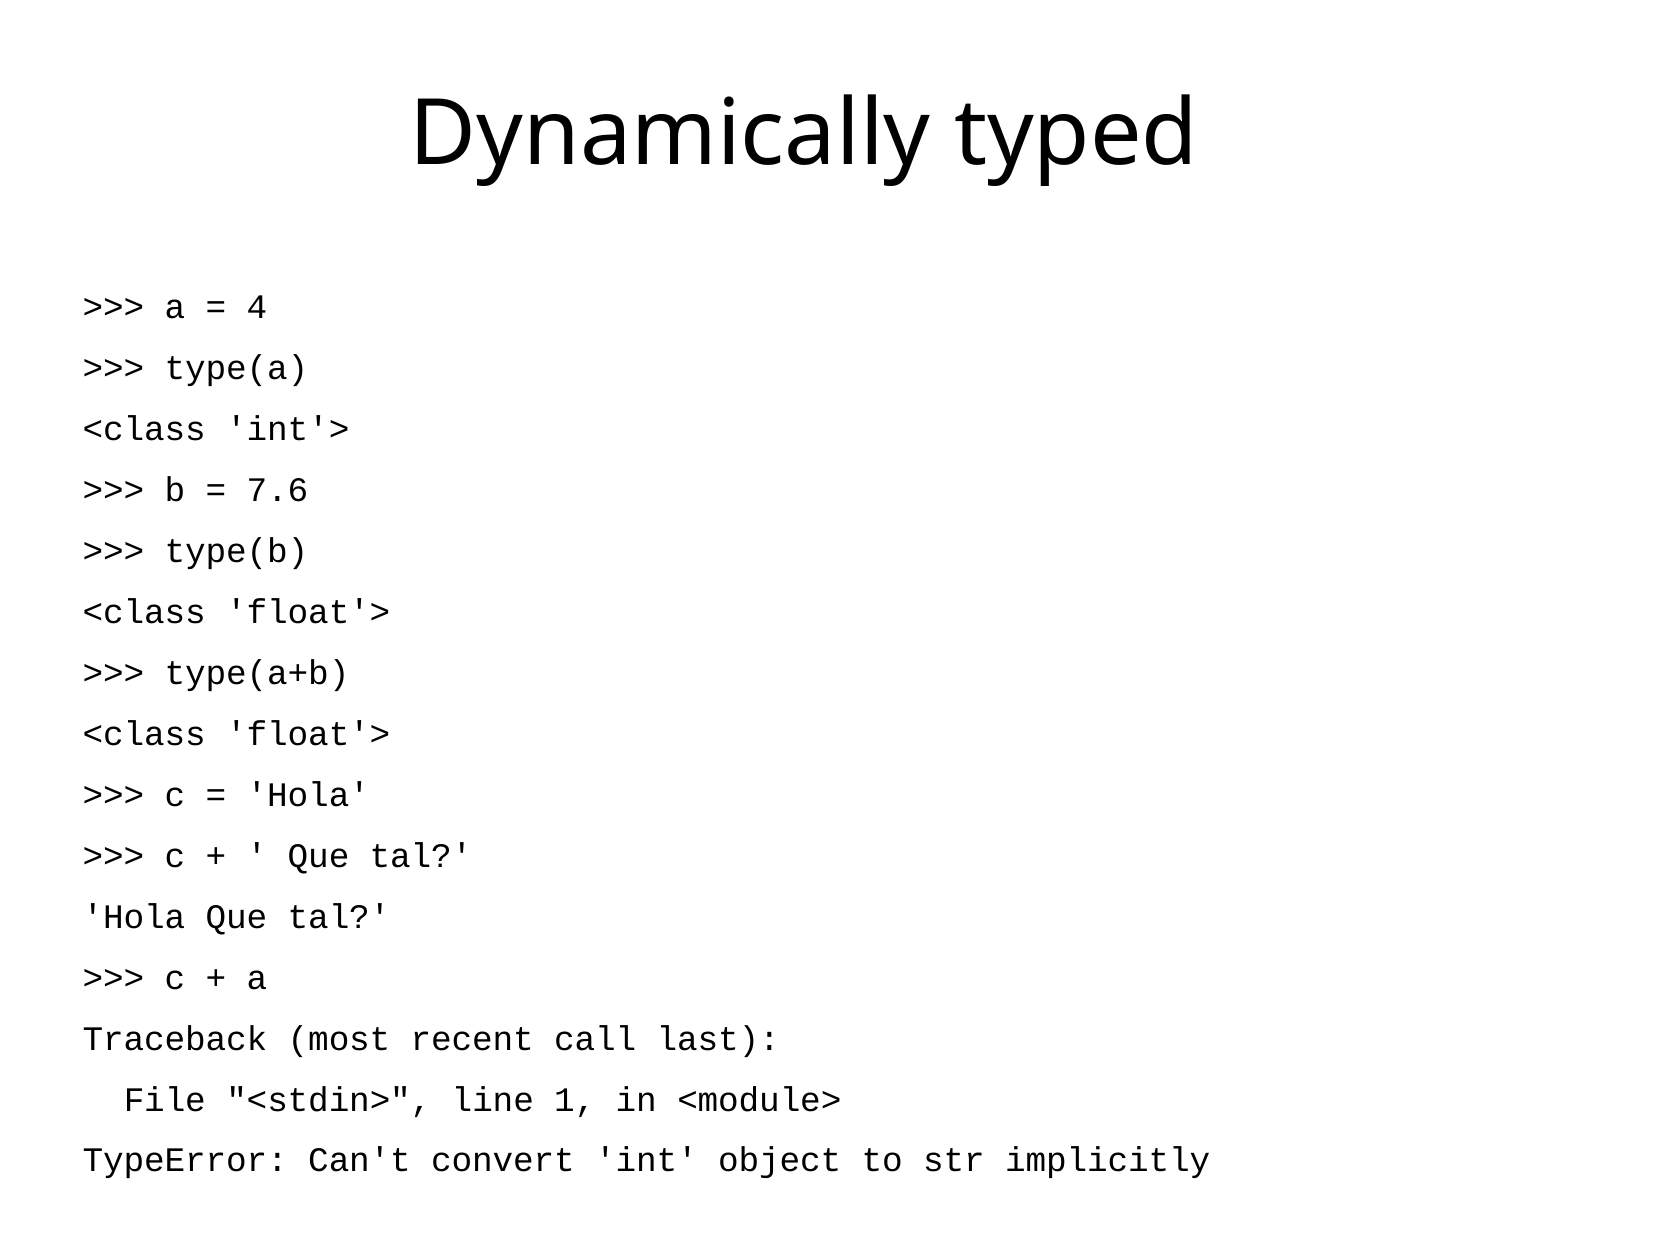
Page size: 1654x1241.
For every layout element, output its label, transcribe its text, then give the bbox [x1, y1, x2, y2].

list >>> a = 4 >>> type(a) <class 'int'> >>> b = 7.6 >>> type(b) <class 'float'> >>> type(a+b) <class 'float'> >>> c = 'Hola' >>> c + ' Que tal?' 'Hola Que tal?' >>> c + a Traceback (most recent call last): File "<stdin>", line 1, in <module> TypeError: Can't convert 'int' object to str implicitly [82, 290, 1606, 1186]
title Dynamically typed [79, 25, 1531, 233]
